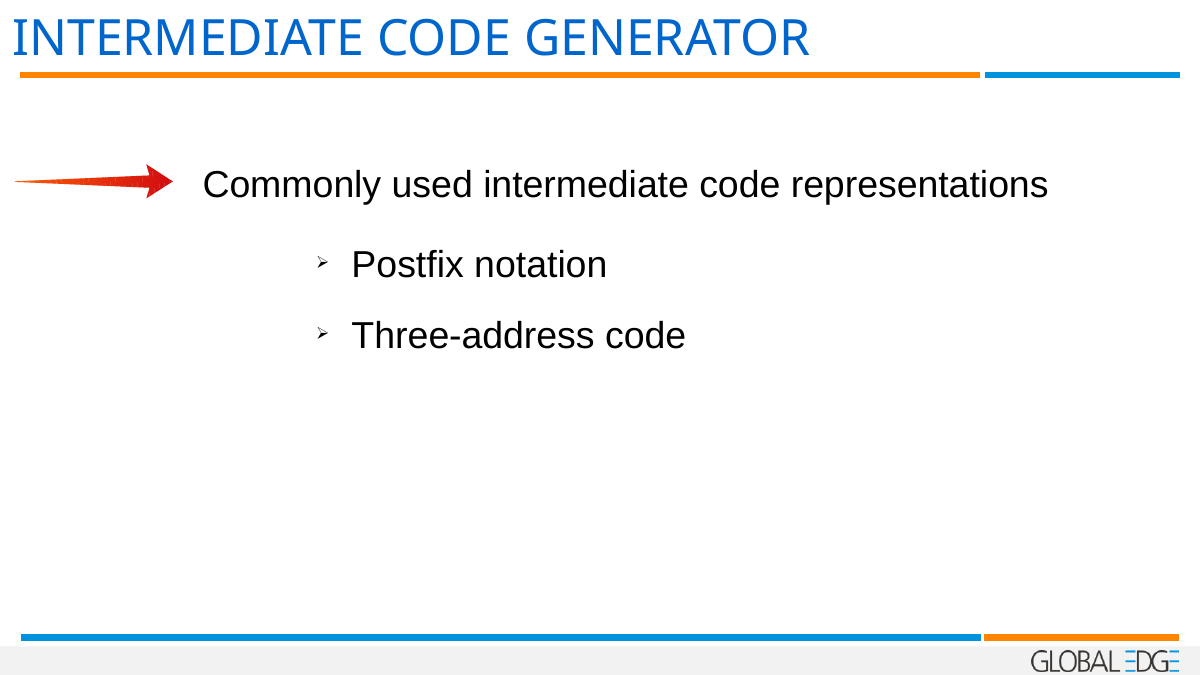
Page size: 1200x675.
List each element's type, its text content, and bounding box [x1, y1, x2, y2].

picture [1031, 650, 1179, 672]
text_box Commonly used intermediate code representations [177, 155, 1075, 213]
text_box Postfix notation [301, 236, 1046, 336]
title INTERMEDIATE CODE GENERATOR [12, 6, 1088, 66]
picture [11, 161, 176, 201]
text_box Three-address code [301, 307, 703, 364]
